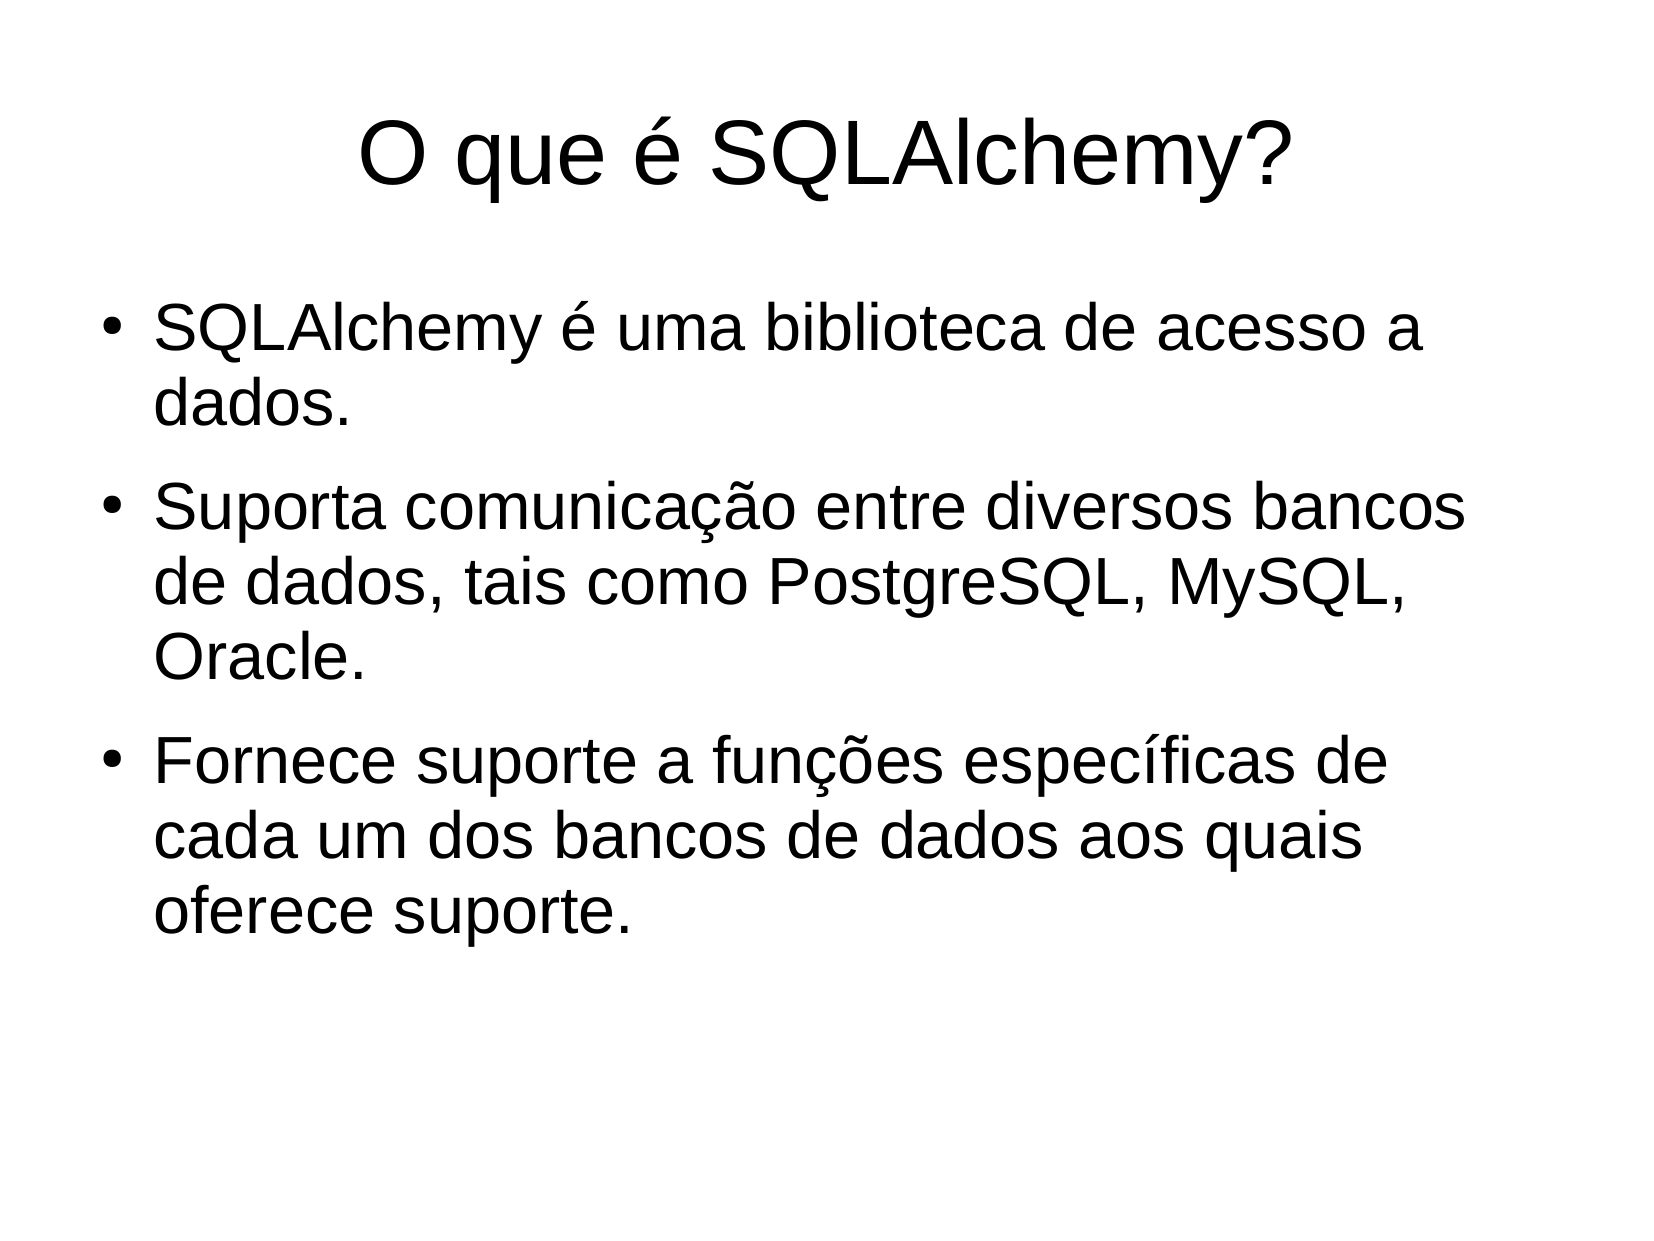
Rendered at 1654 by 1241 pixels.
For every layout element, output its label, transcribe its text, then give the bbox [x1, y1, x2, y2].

list SQLAlchemy é uma biblioteca de acesso a dados. Suporta comunicação entre diversos bancos de dados, tais como PostgreSQL, MySQL, Oracle. Fornece suporte a funções específicas de cada um dos bancos de dados aos quais oferece suporte. [82, 290, 1538, 1010]
title O que é SQLAlchemy? [82, 49, 1571, 257]
